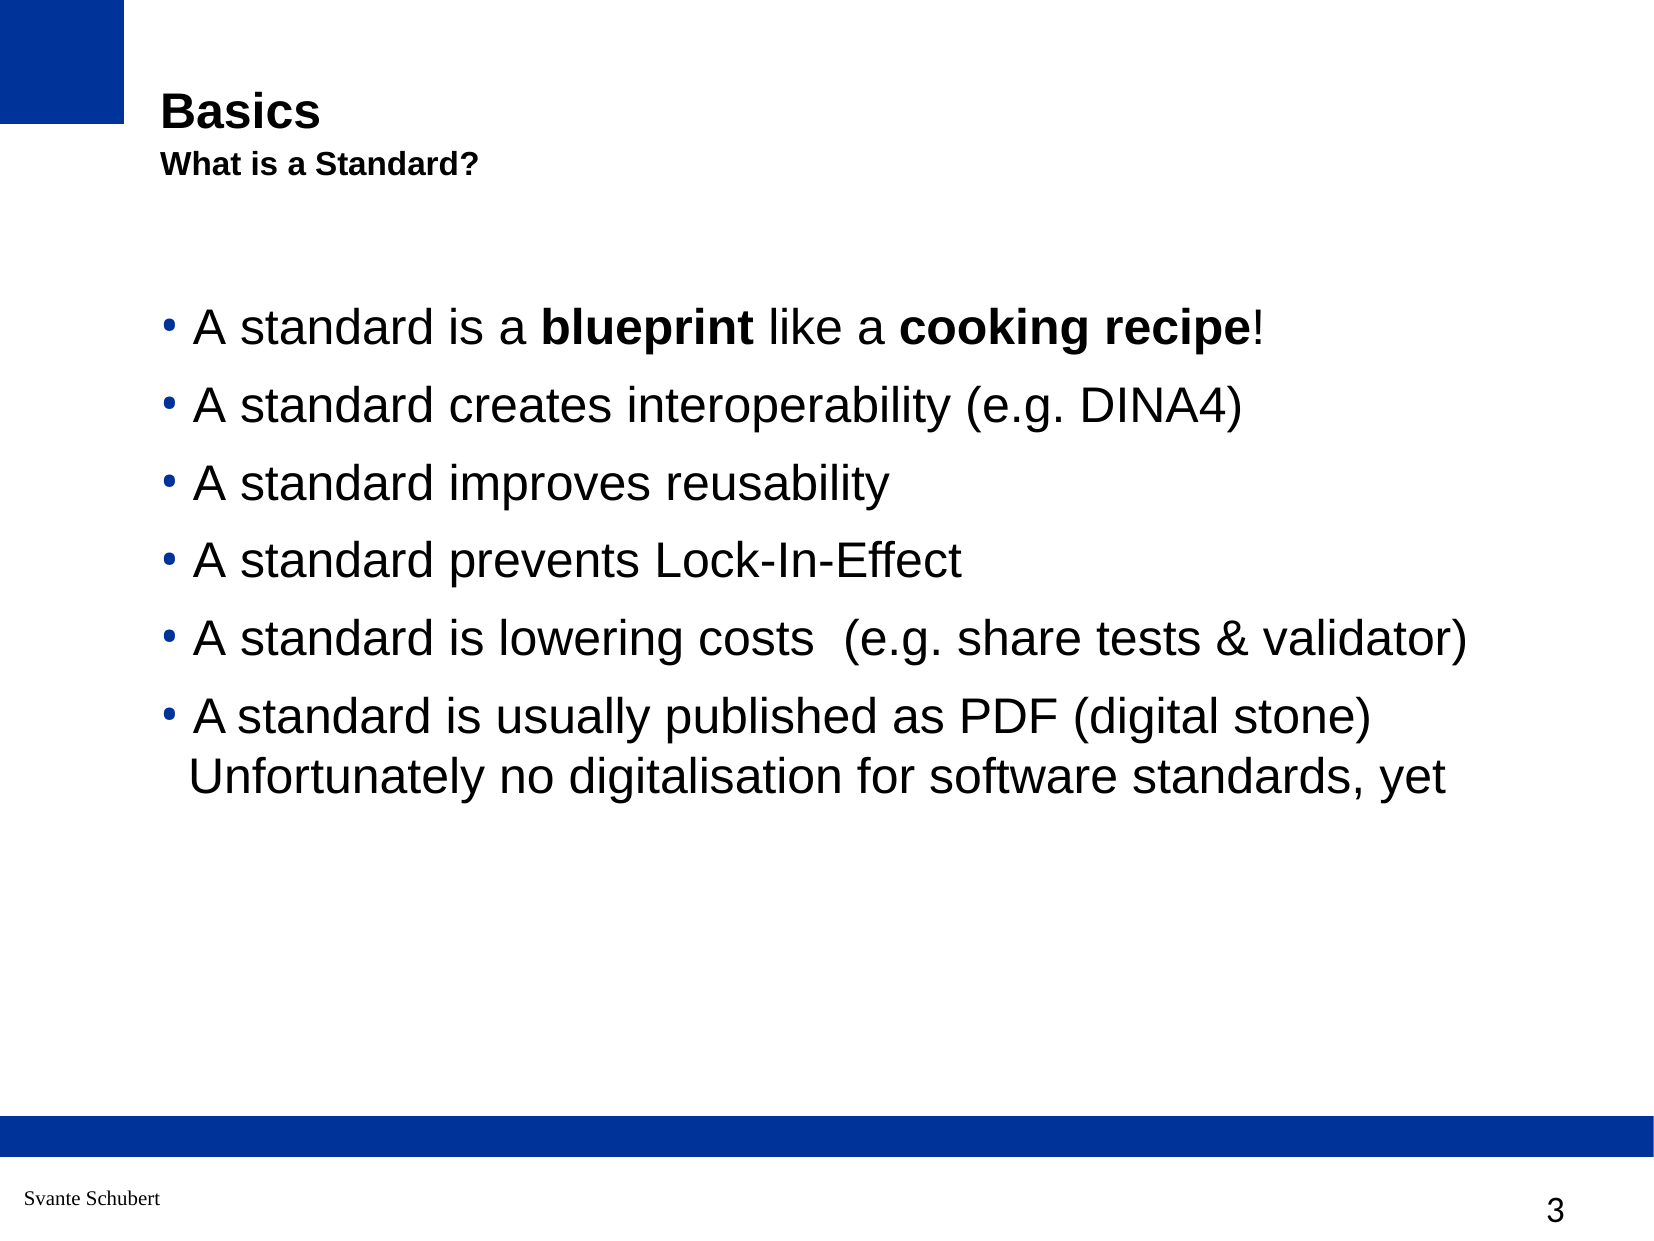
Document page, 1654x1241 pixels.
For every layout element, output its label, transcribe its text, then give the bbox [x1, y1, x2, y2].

list A standard is a blueprint like a cooking recipe! A standard creates interoperability (e.g. DINA4) A standard improves reusability A standard prevents Lock-In-Effect A standard is lowering costs (e.g. share tests & validator) A standard is usually published as PDF (digital stone) Unfortunately no digitalisation for software standards, yet [160, 294, 1569, 1114]
title Basics What is a Standard? [160, 74, 1530, 242]
text_box Svante Schubert [24, 1187, 589, 1219]
